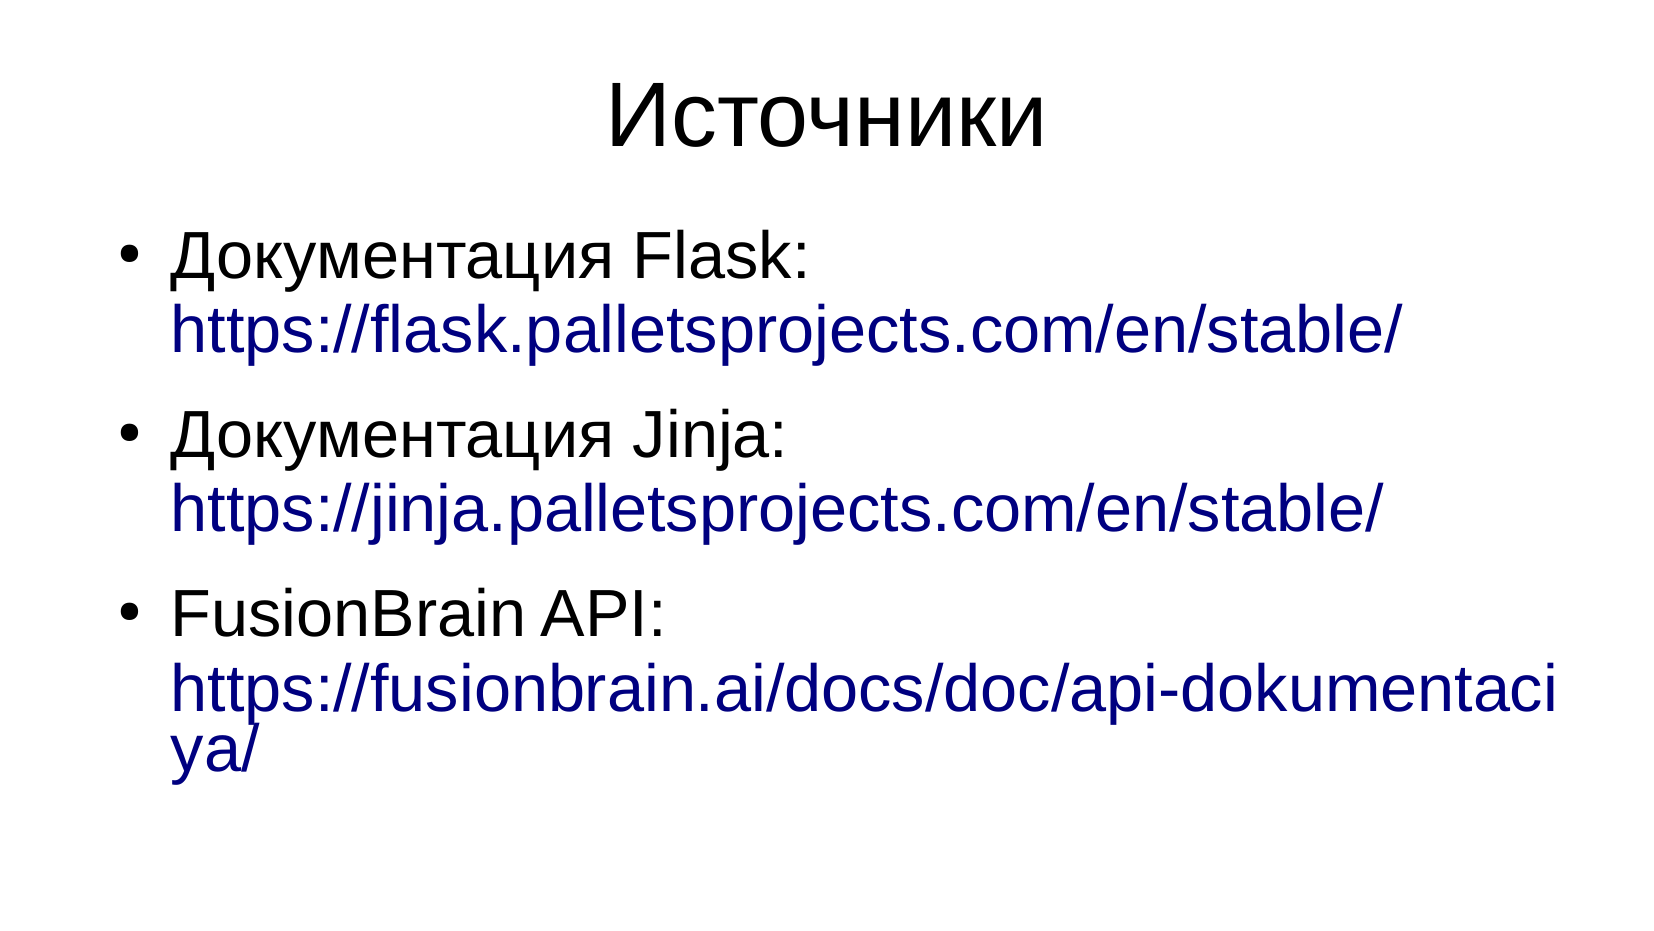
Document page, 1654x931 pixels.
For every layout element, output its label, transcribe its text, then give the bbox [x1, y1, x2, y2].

title Источники [82, 37, 1571, 193]
list Документация Flask: https://flask.palletsprojects.com/en/stable/ Документация Jinja: https://jinja.palletsprojects.com/en/stable/ FusionBrain API: https://fusionbrain.ai/docs/doc/api-dokumentaciya/ [100, 217, 1589, 758]
